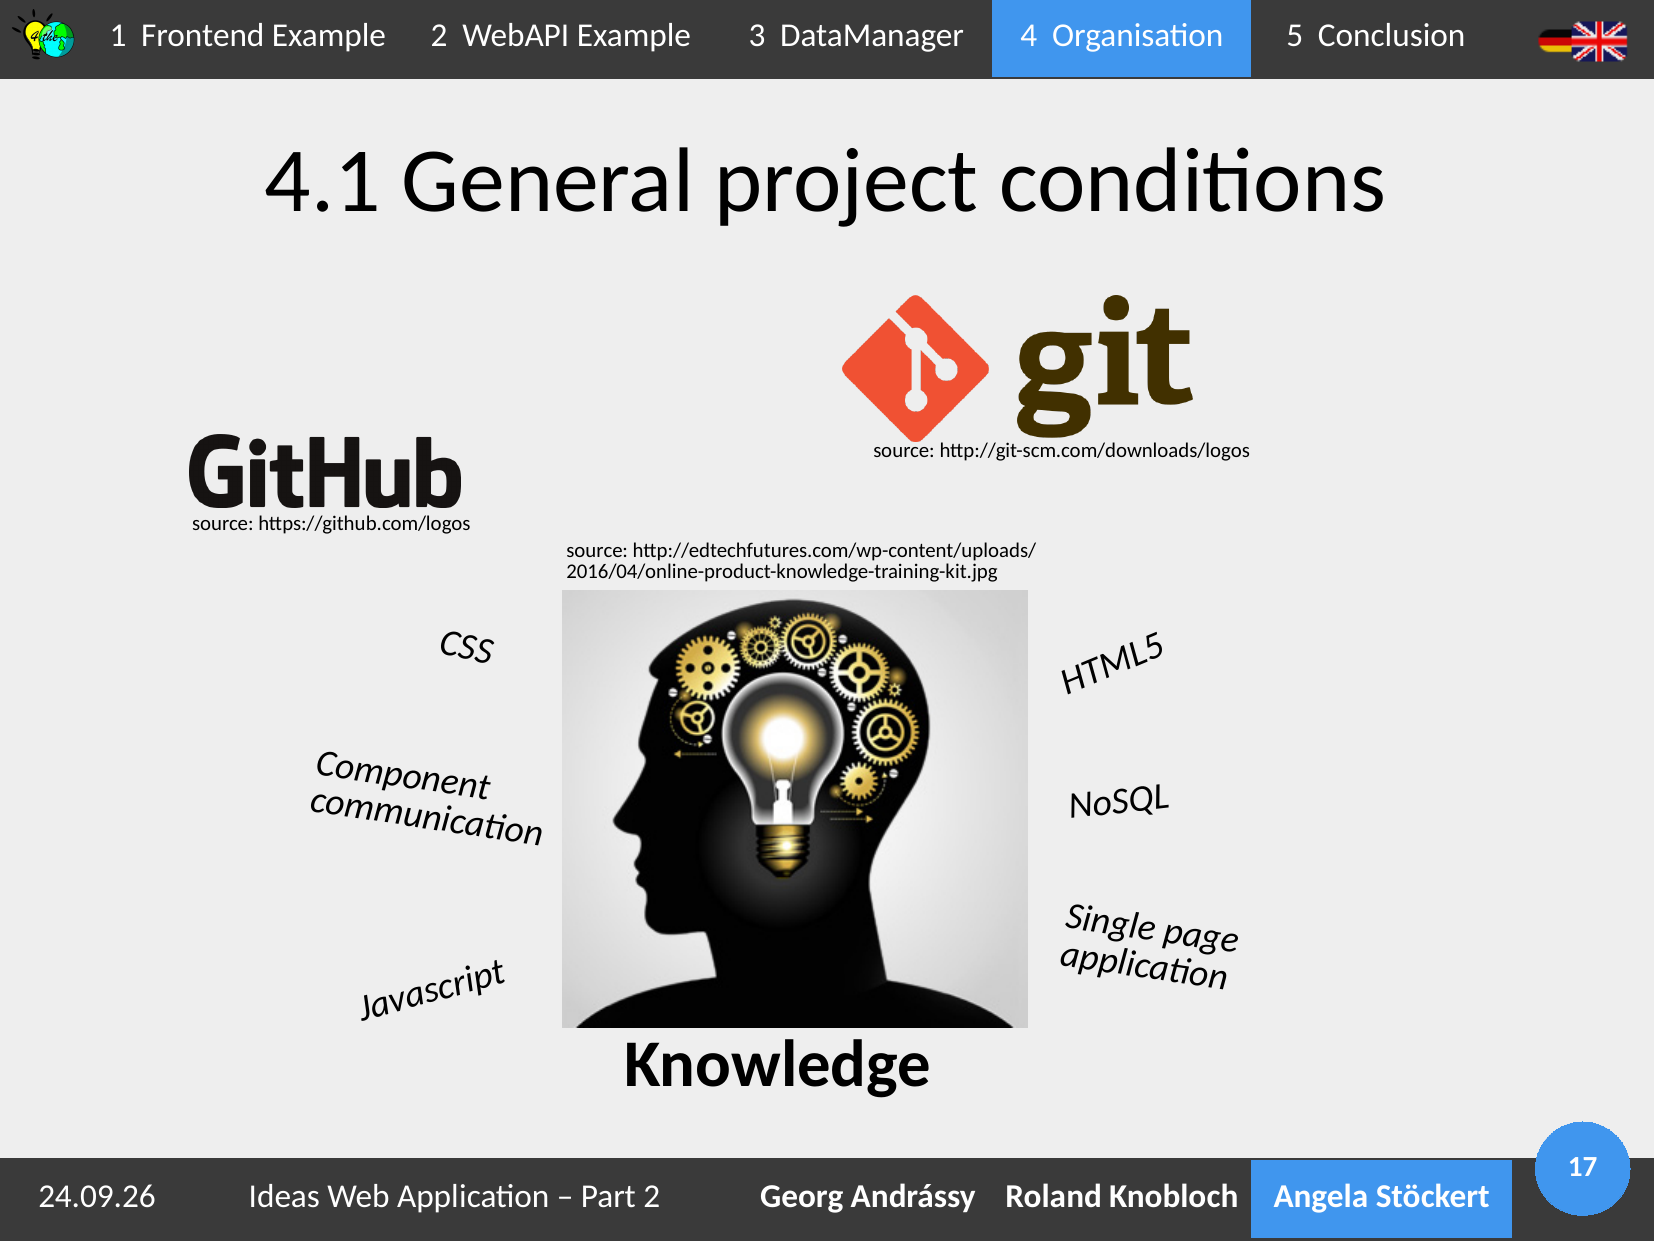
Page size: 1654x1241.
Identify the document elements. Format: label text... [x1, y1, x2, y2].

picture [562, 597, 1028, 1028]
text_box Angela Stöckert [1251, 1160, 1512, 1238]
picture [1536, 18, 1629, 64]
picture [2, 0, 83, 79]
text_box HTML5 [1039, 536, 1378, 721]
picture [189, 434, 461, 507]
text_box 1 Frontend Example [94, 0, 401, 77]
text_box Javascript [338, 911, 650, 1046]
text_box 4 Organisation [992, 0, 1251, 77]
text_box Roland Knobloch [992, 1160, 1251, 1238]
text_box 3 DataManager [720, 0, 992, 77]
text_box source: http://git-scm.com/downloads/logos [858, 434, 1287, 473]
text_box Knowledge [609, 1025, 1082, 1115]
title 4.1 General project conditions [82, 106, 1571, 272]
text_box Ideas Web Application – Part 2 [242, 1160, 668, 1238]
text_box Single page application [1040, 890, 1318, 1028]
text_box Georg Andrássy [744, 1160, 992, 1238]
picture [842, 295, 1193, 442]
text_box CSS [419, 616, 674, 721]
text_box NoSQL [1051, 751, 1363, 842]
text_box source: https://github.com/logos [177, 507, 524, 546]
text_box 5 Conclusion [1251, 0, 1501, 77]
text_box source: http://edtechfutures.com/wp-content/uploads/ 2016/04/online-product-knowledge-training-kit.jpg [551, 534, 1070, 597]
text_box Component communication [290, 737, 568, 874]
text_box 2 WebAPI Example [401, 0, 720, 77]
